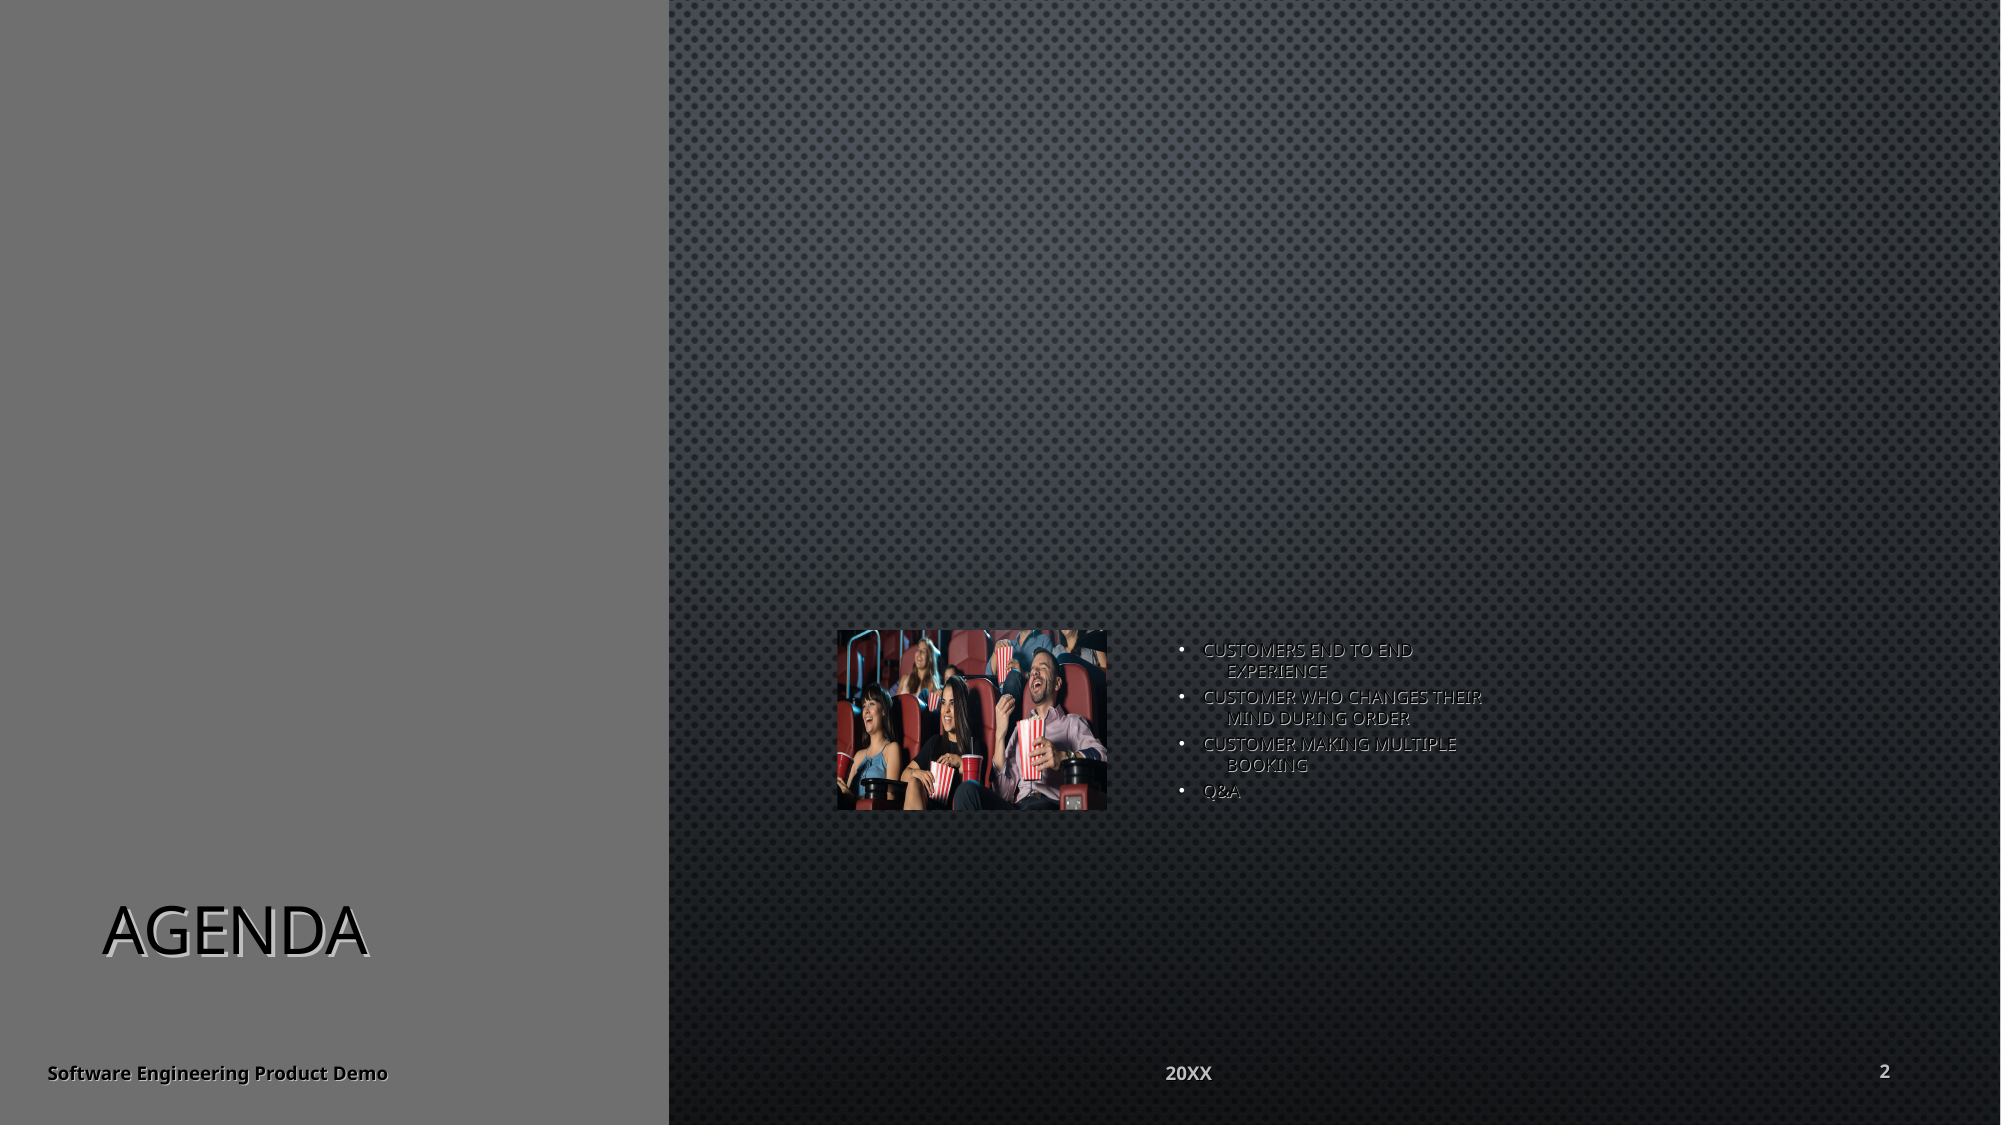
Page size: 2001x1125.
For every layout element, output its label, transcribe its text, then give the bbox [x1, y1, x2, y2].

text_box 2 [1864, 1042, 1969, 1103]
text_box 20XX [1150, 1042, 1864, 1103]
title Agenda [87, 127, 614, 976]
list Customers End to End Experience Customer Who changes Their Mind during order Customer Making Multiple Booking Q&A [797, 630, 1881, 1007]
picture [668, 0, 1994, 563]
text_box Software Engineering Product Demo [32, 1042, 648, 1103]
